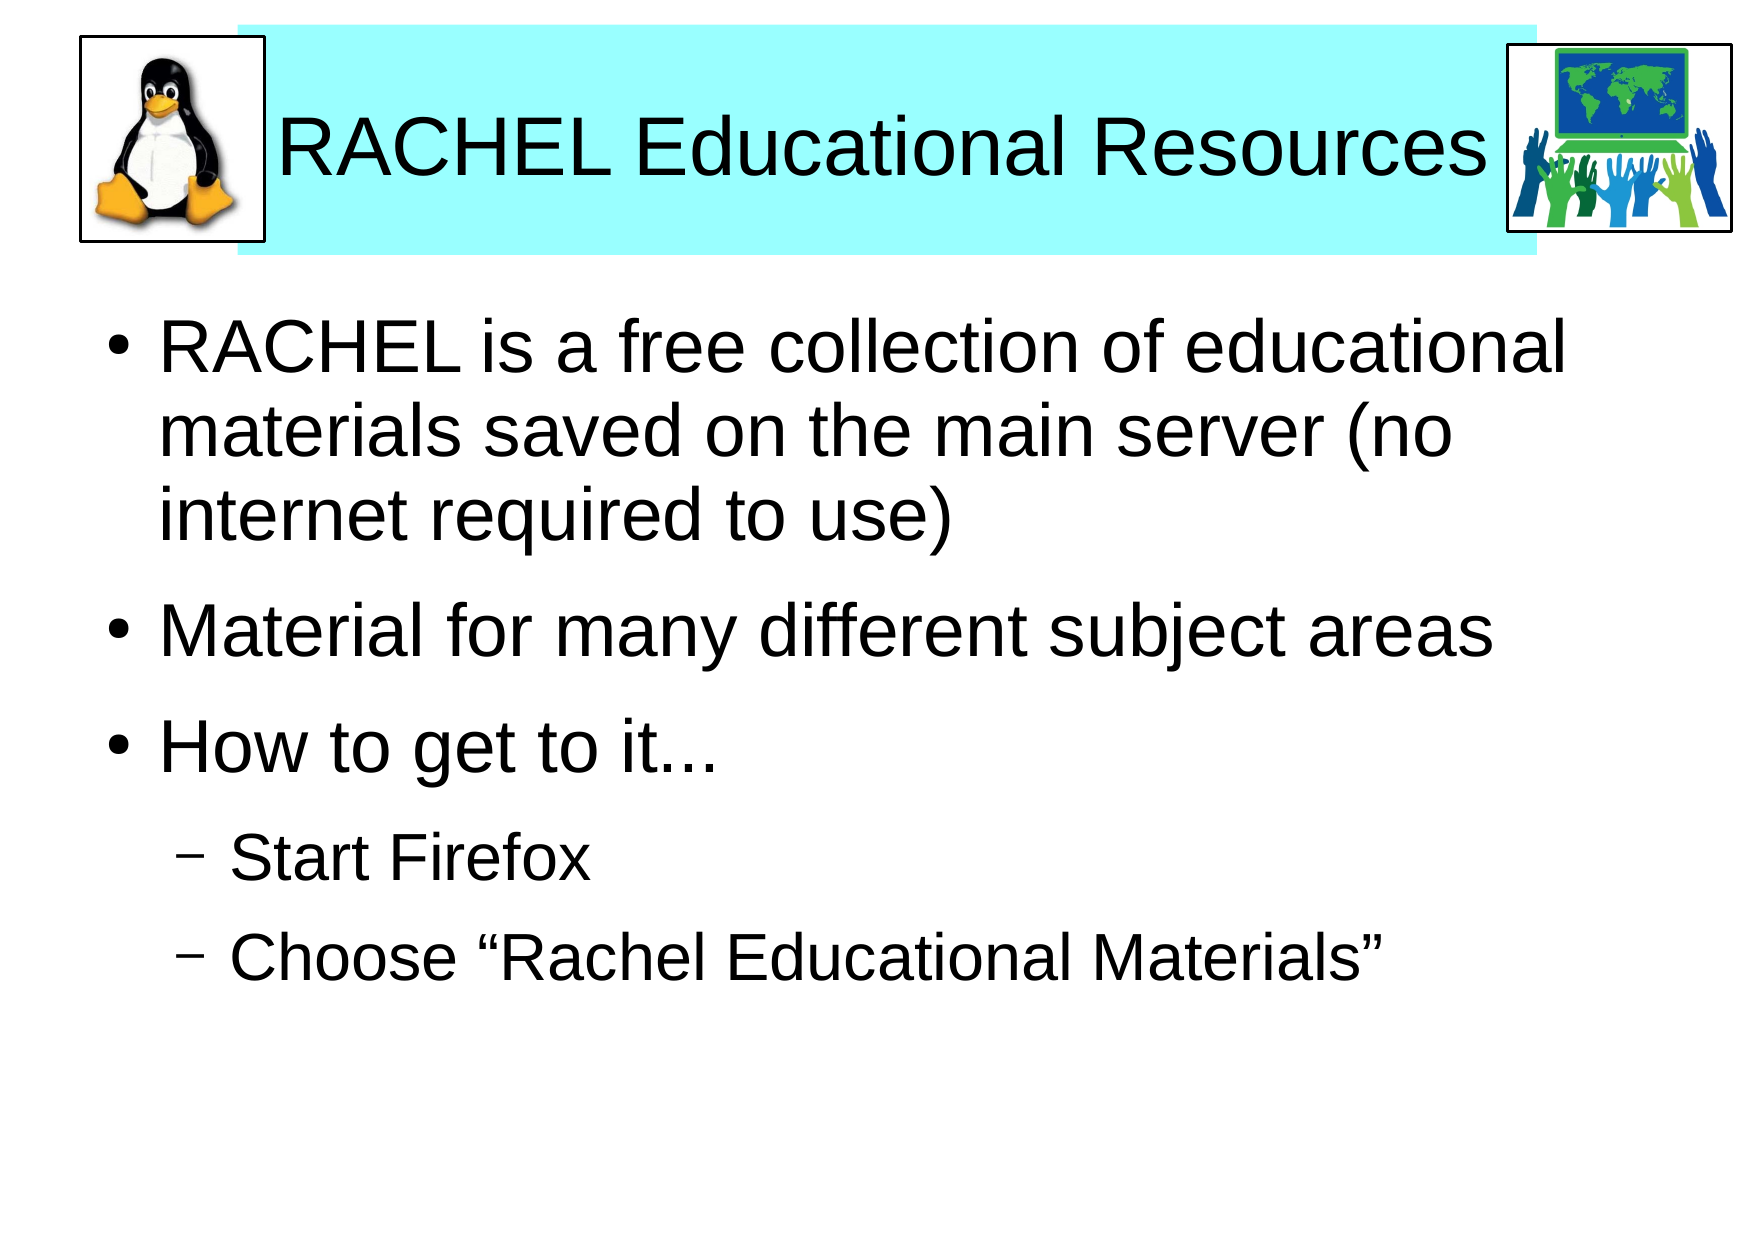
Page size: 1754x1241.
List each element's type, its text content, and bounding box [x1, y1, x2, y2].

picture [1509, 46, 1730, 230]
title RACHEL Educational Resources [272, 44, 1494, 250]
list RACHEL is a free collection of educational materials saved on the main server (no internet required to use) Material for many different subject areas How to get to it... Start Firefox Choose “Rachel Educational Materials” [87, 304, 1667, 1189]
picture [82, 38, 263, 240]
